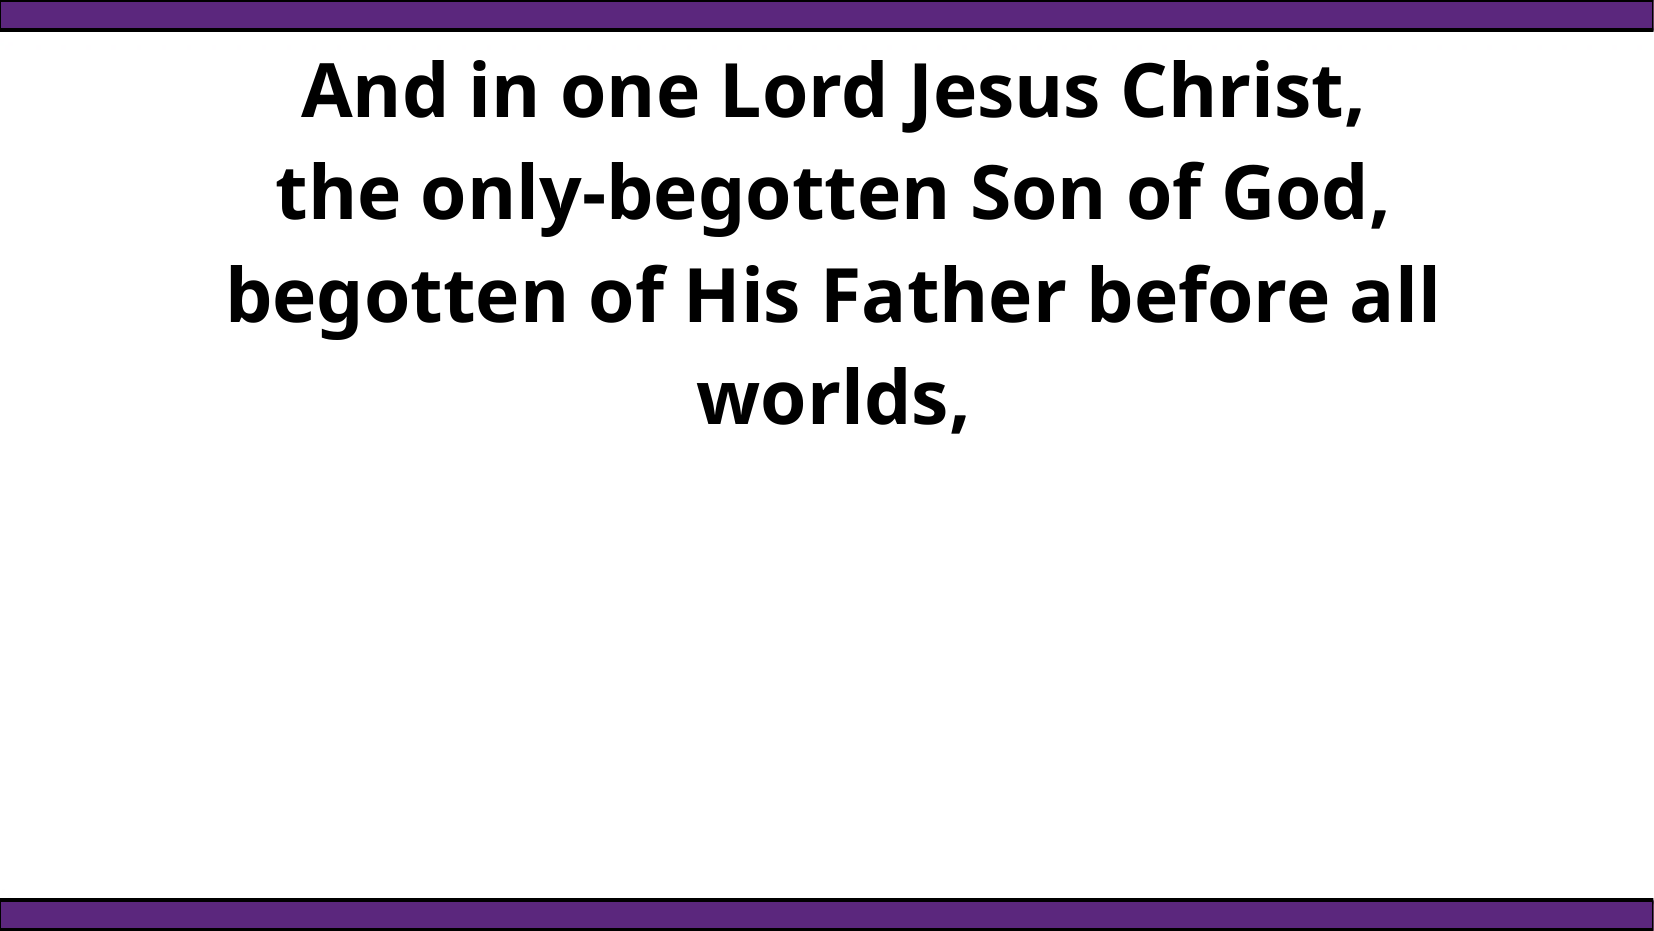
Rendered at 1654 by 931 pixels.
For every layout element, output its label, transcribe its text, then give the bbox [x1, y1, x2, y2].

text_box [0, 0, 1654, 31]
text_box And in one Lord Jesus Christ, the only-begotten Son of God, begotten of His Father before all worlds, [76, 30, 1592, 345]
text_box [0, 900, 1654, 931]
picture [0, 31, 1654, 900]
